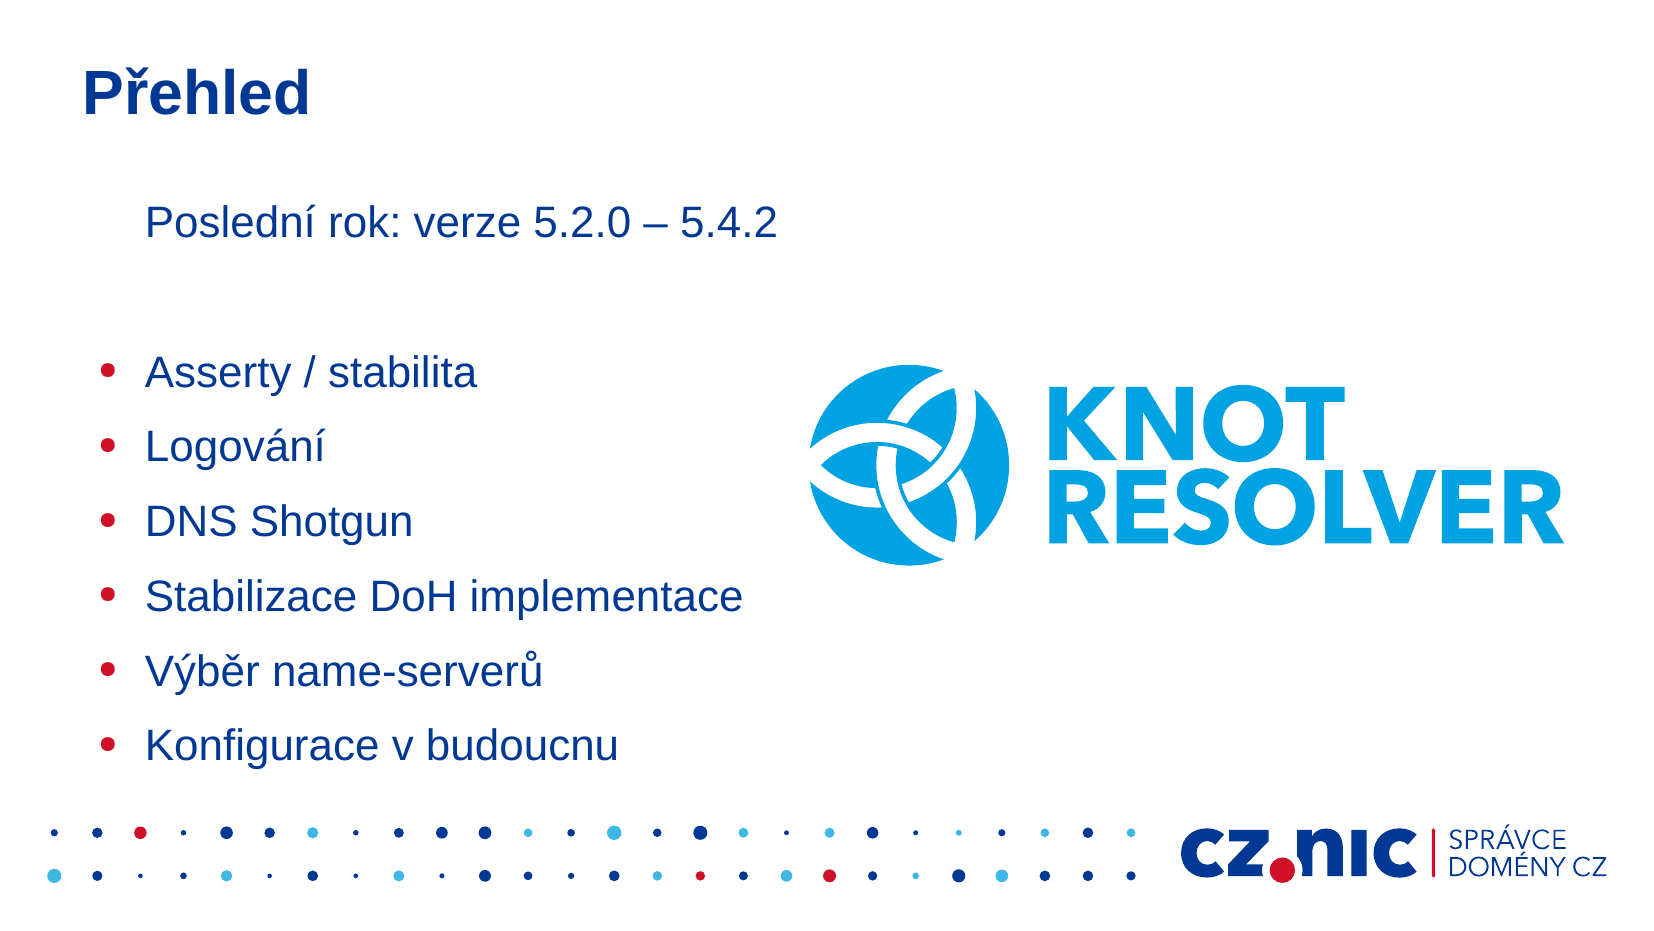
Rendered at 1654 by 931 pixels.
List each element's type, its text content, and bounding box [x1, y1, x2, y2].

picture [809, 363, 1565, 567]
title Přehled [82, 53, 1571, 123]
list Poslední rok: verze 5.2.0 – 5.4.2 Asserty / stabilita Logování DNS Shotgun Stabilizace DoH implementace Výběr name-serverů Konfigurace v budoucnu [82, 123, 1571, 777]
